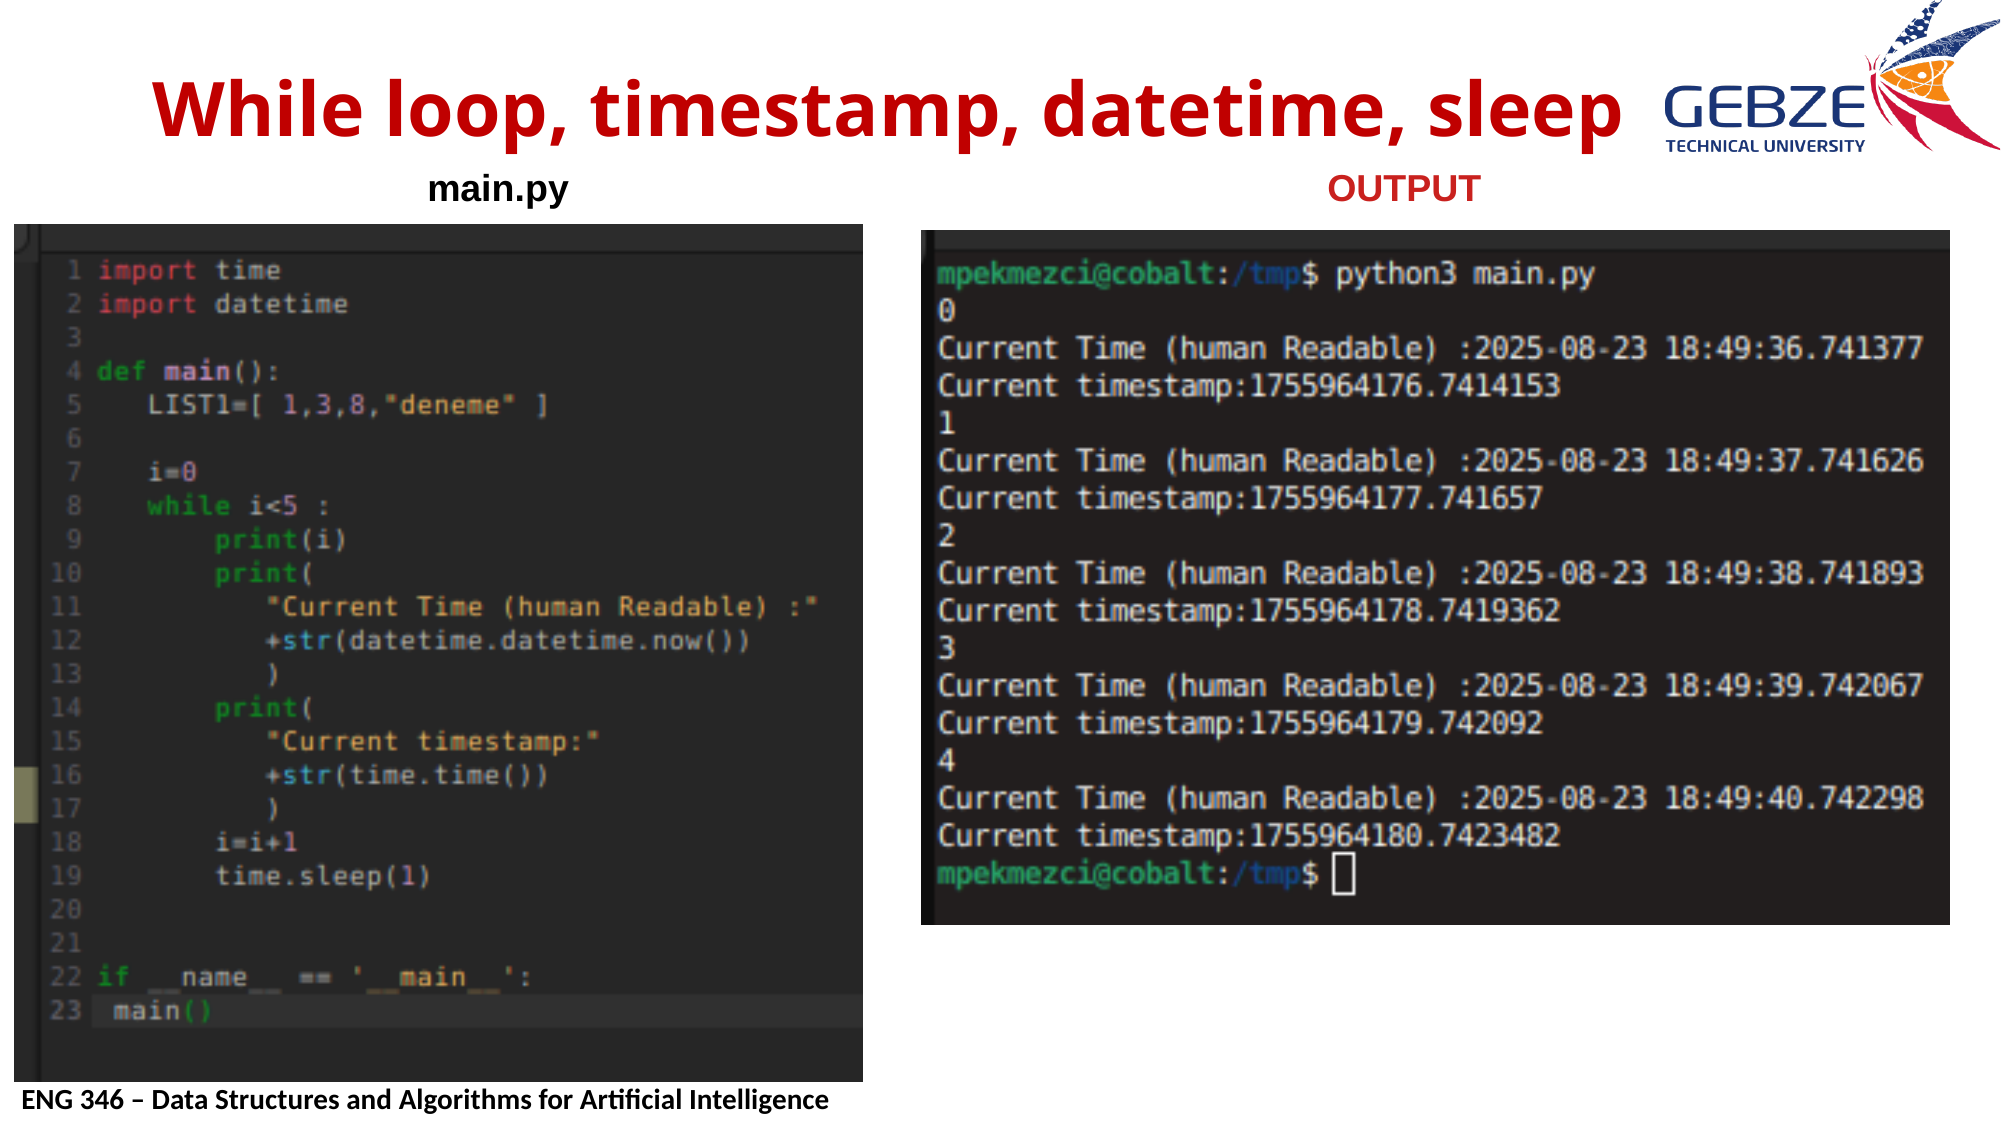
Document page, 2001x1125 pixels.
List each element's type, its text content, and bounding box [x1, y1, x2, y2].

text_box main.py [412, 156, 750, 224]
picture [921, 230, 1950, 925]
text_box OUTPUT [1312, 156, 1582, 230]
title While loop, timestamp, datetime, sleep [137, 59, 1650, 165]
picture [14, 224, 863, 1082]
picture [1665, 0, 2001, 152]
